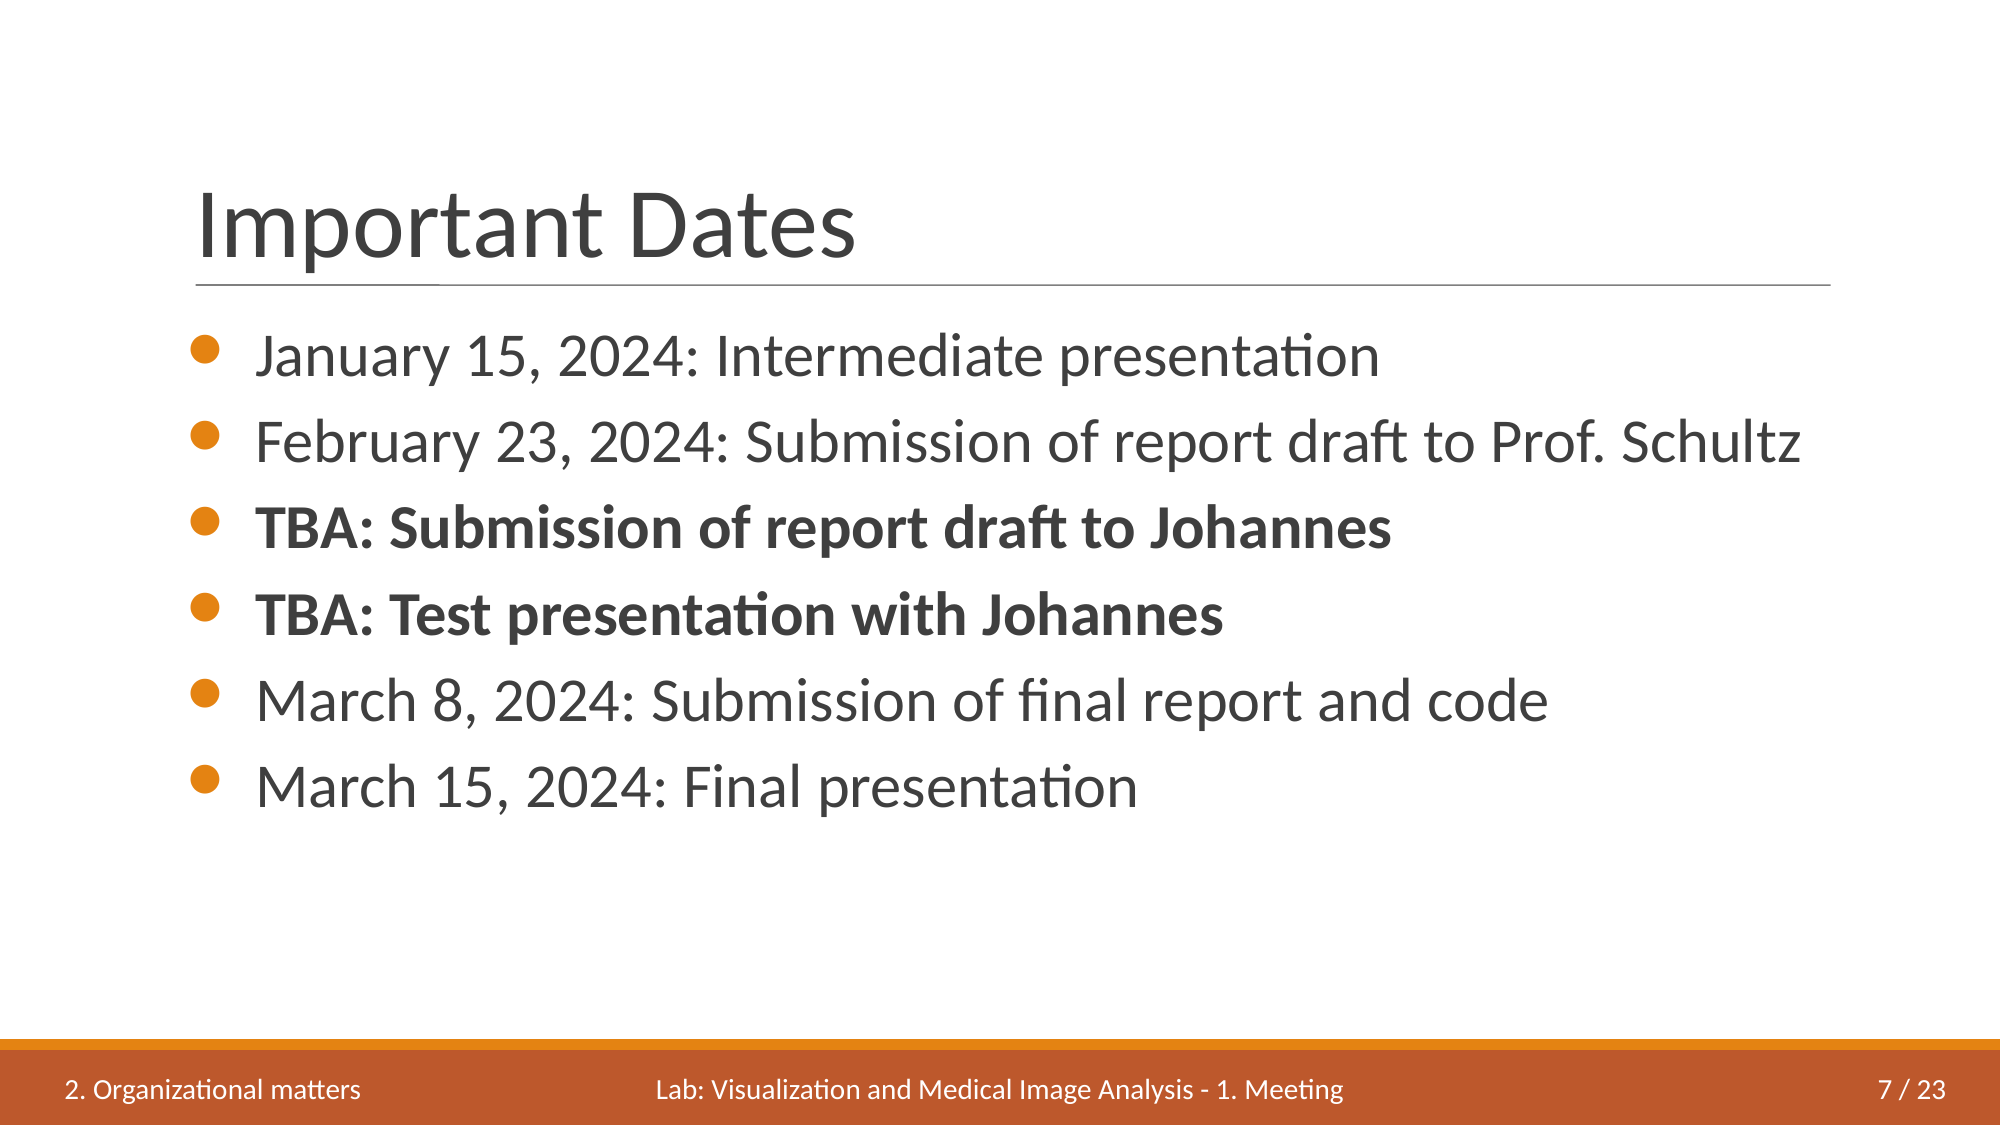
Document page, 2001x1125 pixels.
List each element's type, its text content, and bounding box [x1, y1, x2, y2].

slide_number 2. Organizational matters [49, 753, 412, 1125]
slide_number Lab: Visualization and Medical Image Analysis - 1. Meeting [552, 753, 1448, 1125]
slide_number 1 / 23 [1741, 753, 1962, 1125]
list January 15, 2024: Intermediate presentation February 23, 2024: Submission of report draft to Prof. Schultz TBA: Submission of report draft to Johannes TBA: Test presentation with Johannes March 8, 2024: Submission of final report and code March 15, 2024: Final presentation [180, 302, 1830, 941]
title Important Dates [180, 47, 1830, 285]
